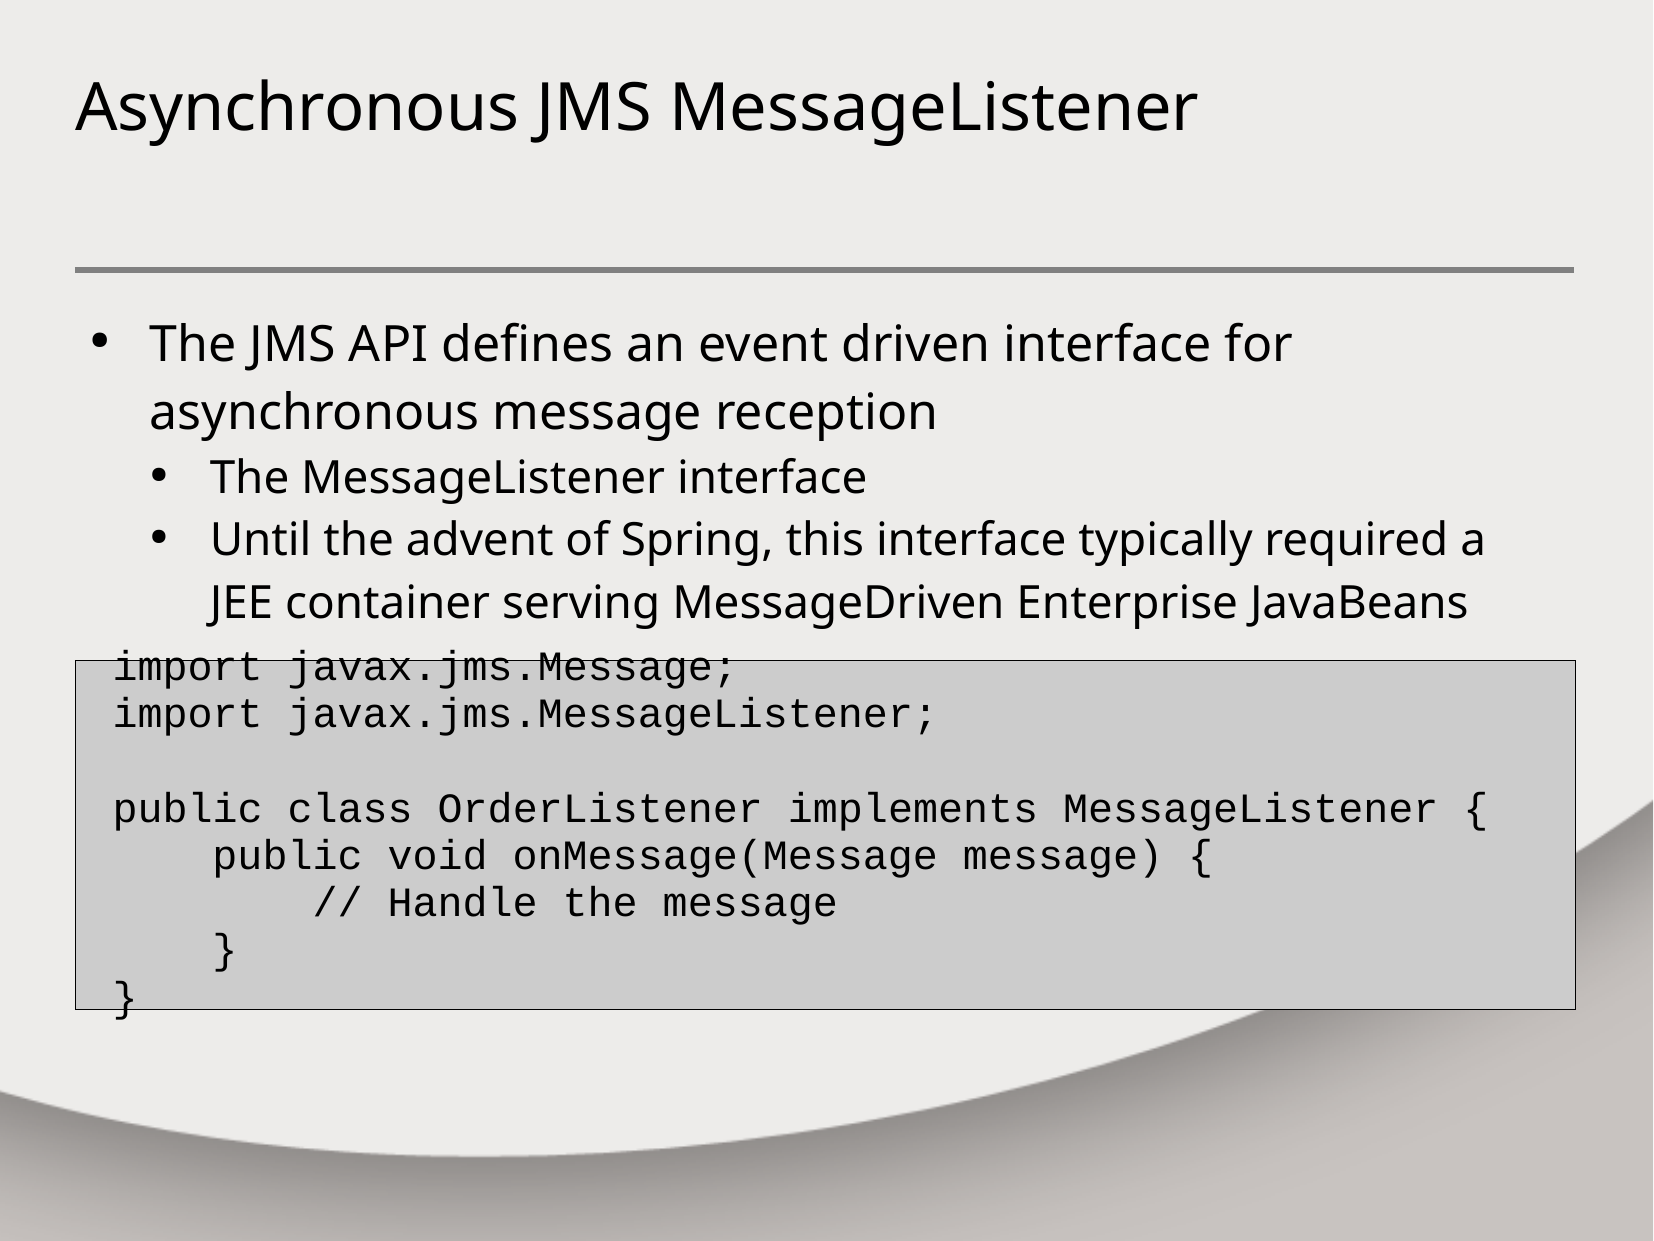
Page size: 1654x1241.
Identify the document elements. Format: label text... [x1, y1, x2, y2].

text_box import javax.jms.Message; import javax.jms.MessageListener; public class OrderListener implements MessageListener { public void onMessage(Message message) { // Handle the message } } [75, 660, 1576, 1010]
title Asynchronous JMS MessageListener [75, 75, 1575, 226]
text_box The JMS API defines an event driven interface for asynchronous message reception The MessageListener interface Until the advent of Spring, this interface typically required a JEE container serving MessageDriven Enterprise JavaBeans [75, 1010, 1576, 1163]
picture [0, 0, 1654, 1241]
text_box The JMS API defines an event driven interface for asynchronous message reception The MessageListener interface Until the advent of Spring, this interface typically required a JEE container serving MessageDriven Enterprise JavaBeans [75, 300, 1576, 660]
